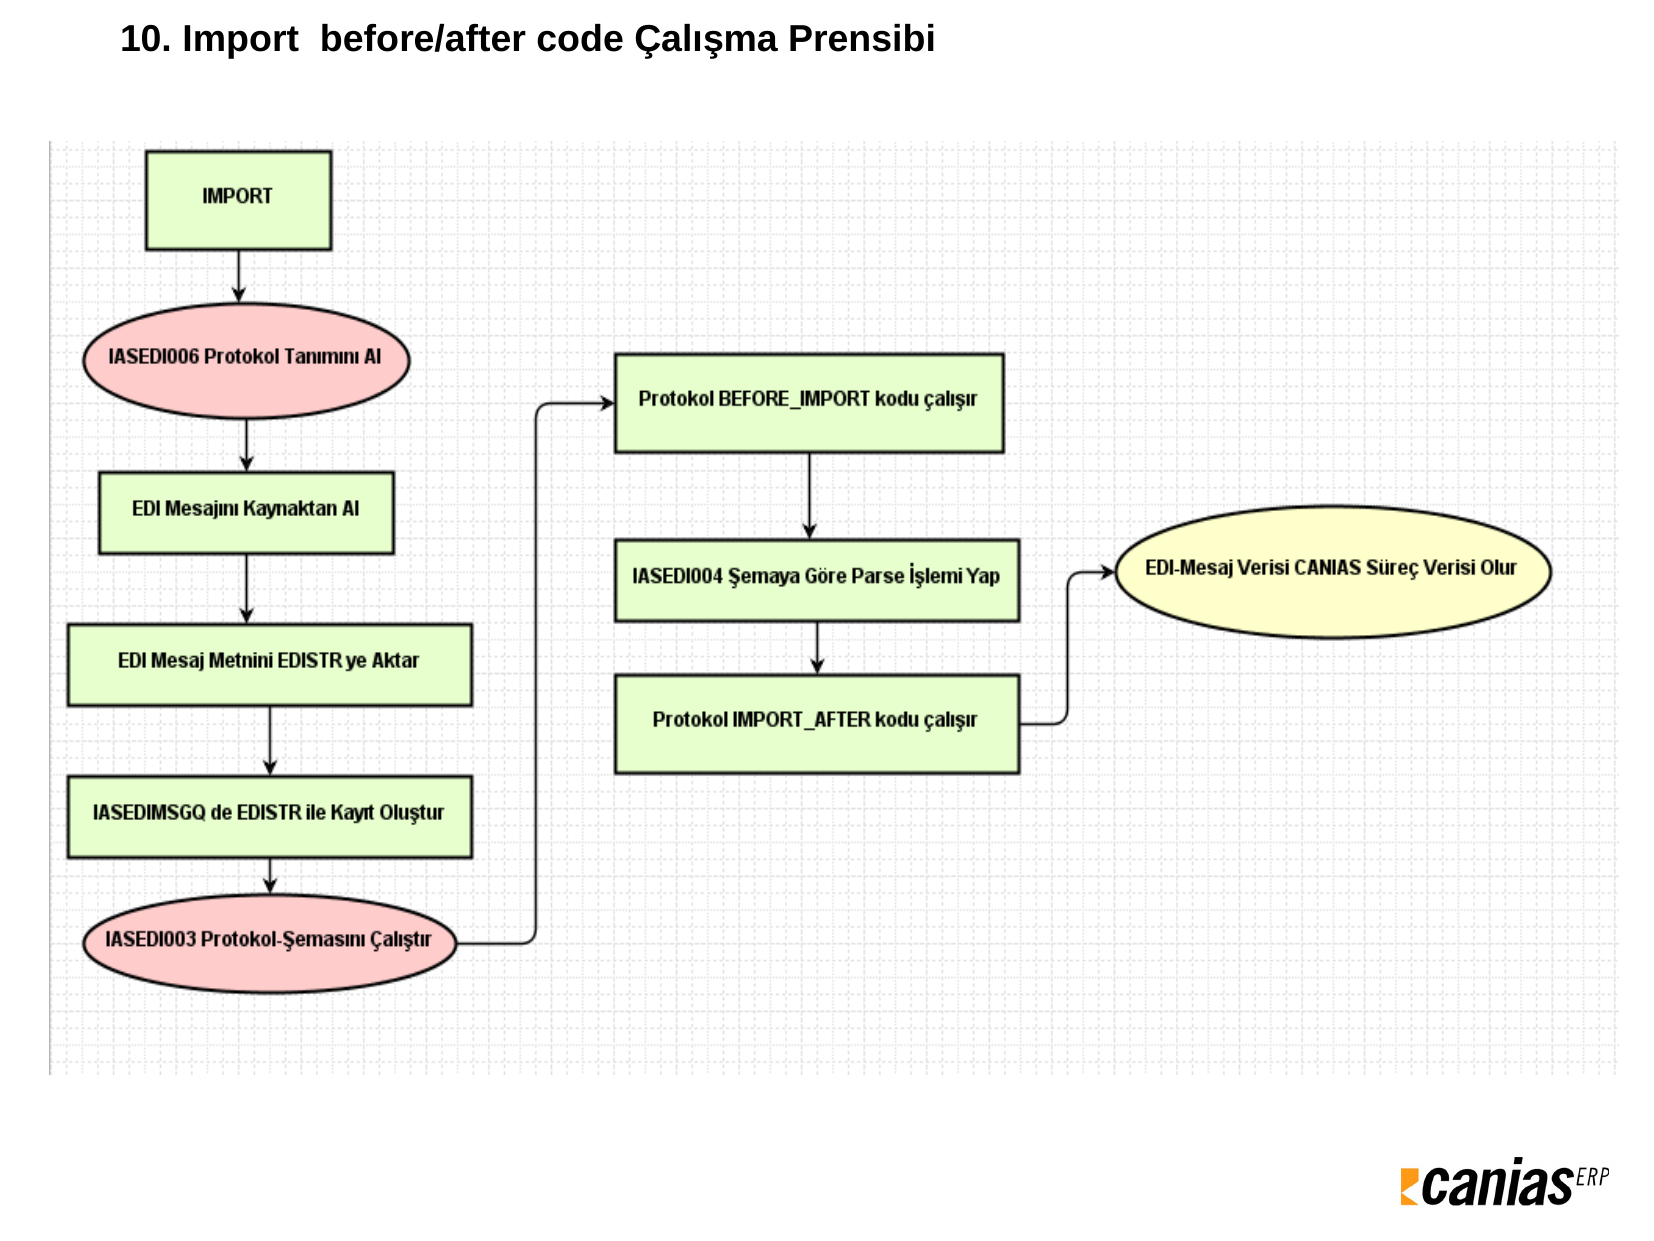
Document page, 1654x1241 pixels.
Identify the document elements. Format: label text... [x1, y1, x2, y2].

picture [49, 141, 1619, 1075]
picture [1375, 1139, 1635, 1223]
text_box 10. Import before/after code Çalışma Prensibi [10, 6, 1624, 65]
